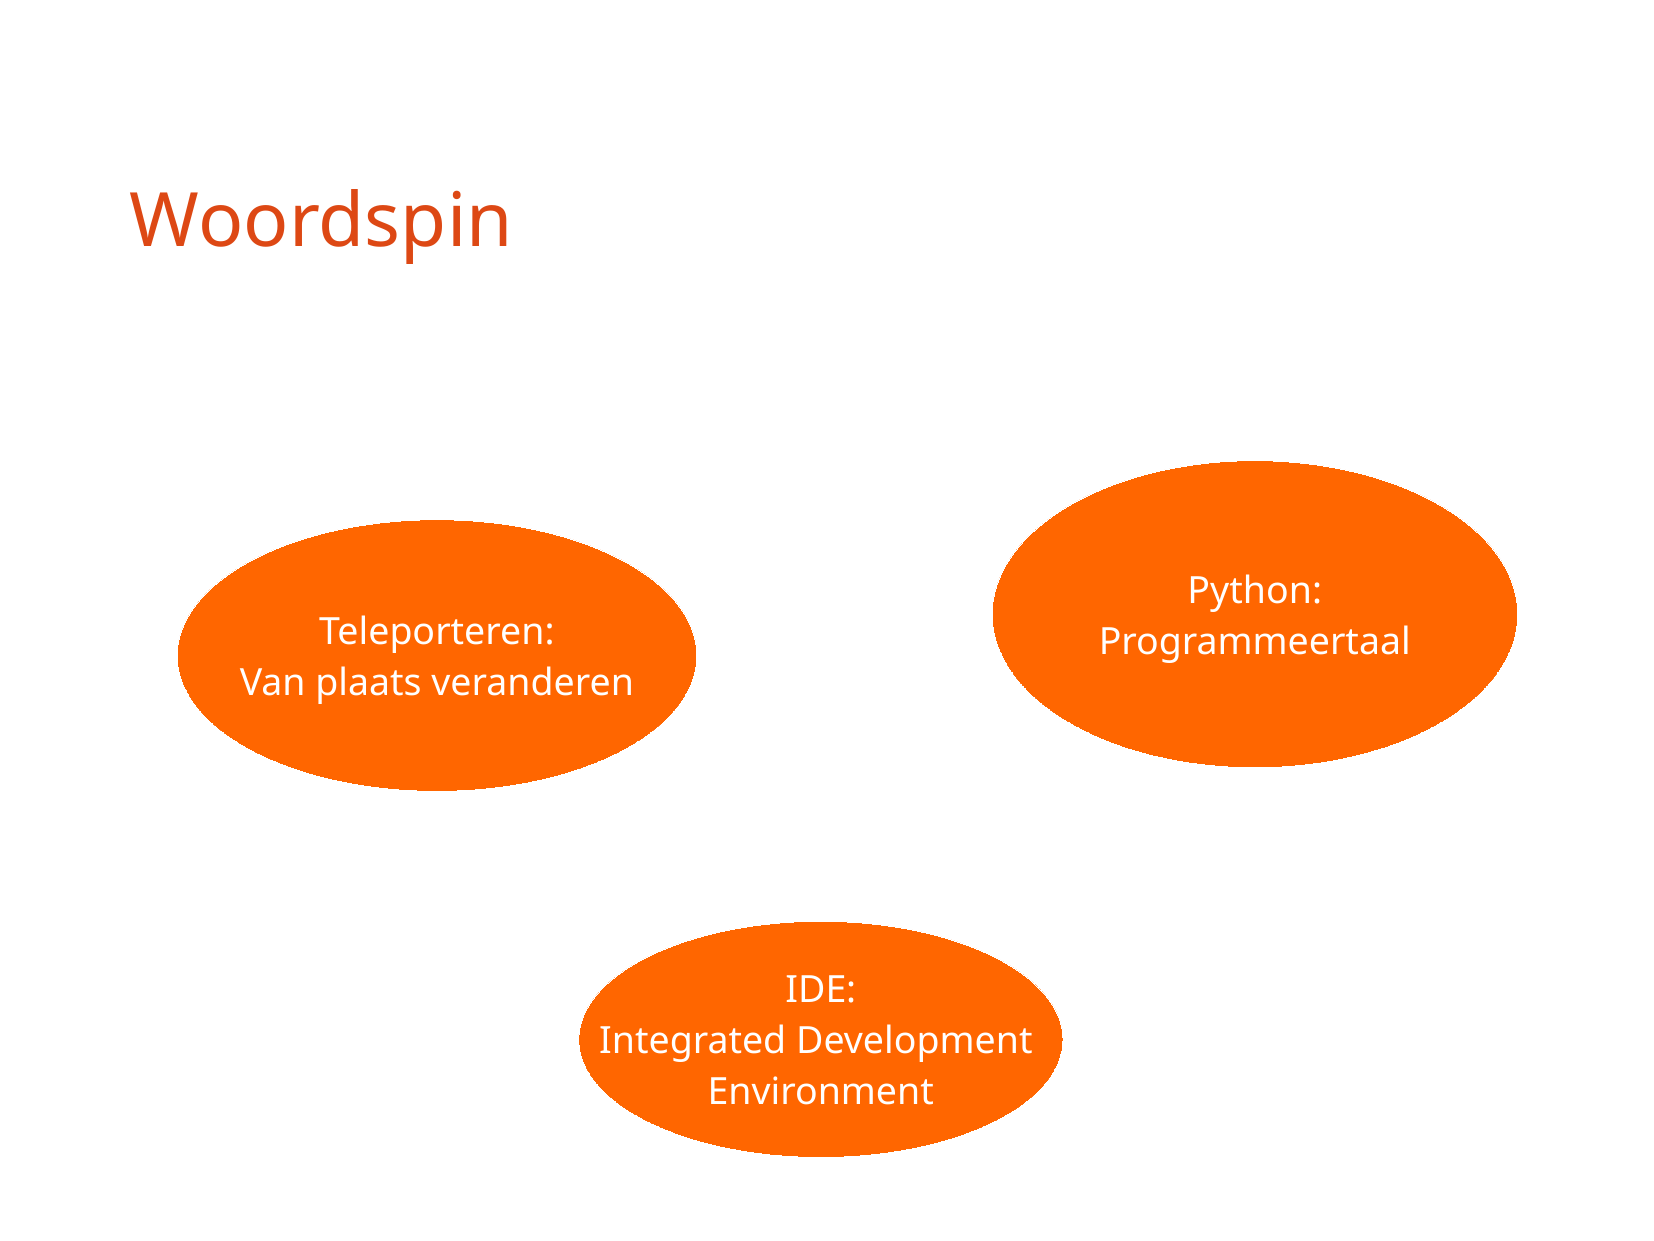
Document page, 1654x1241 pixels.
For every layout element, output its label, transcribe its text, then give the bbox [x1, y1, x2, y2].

text_box Python: Programmeertaal [992, 460, 1518, 768]
text_box Teleporteren: Van plaats veranderen [177, 519, 697, 792]
text_box IDE: Integrated Development Environment [578, 921, 1064, 1158]
title Woordspin [129, 153, 1518, 281]
